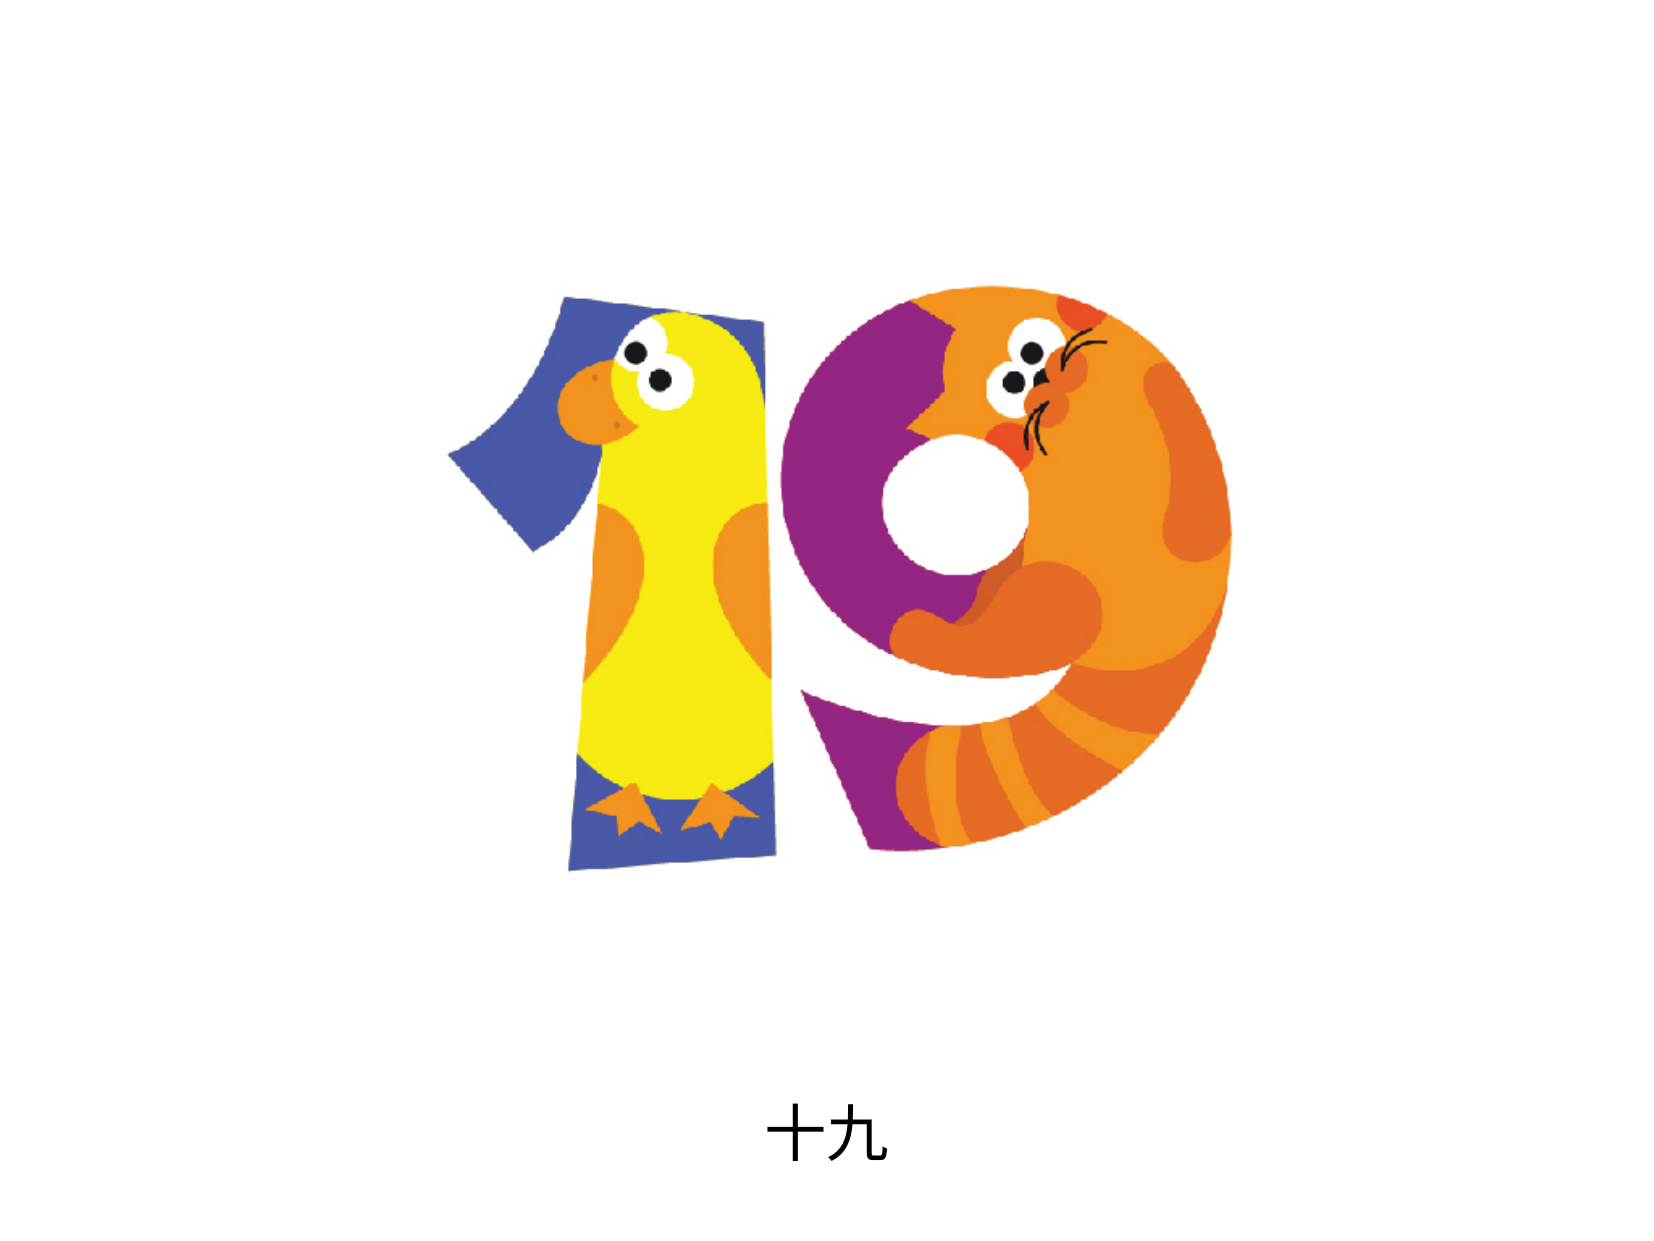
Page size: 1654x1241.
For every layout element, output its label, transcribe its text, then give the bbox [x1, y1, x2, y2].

title 十九 [82, 1025, 1571, 1233]
picture [0, 0, 1654, 1241]
